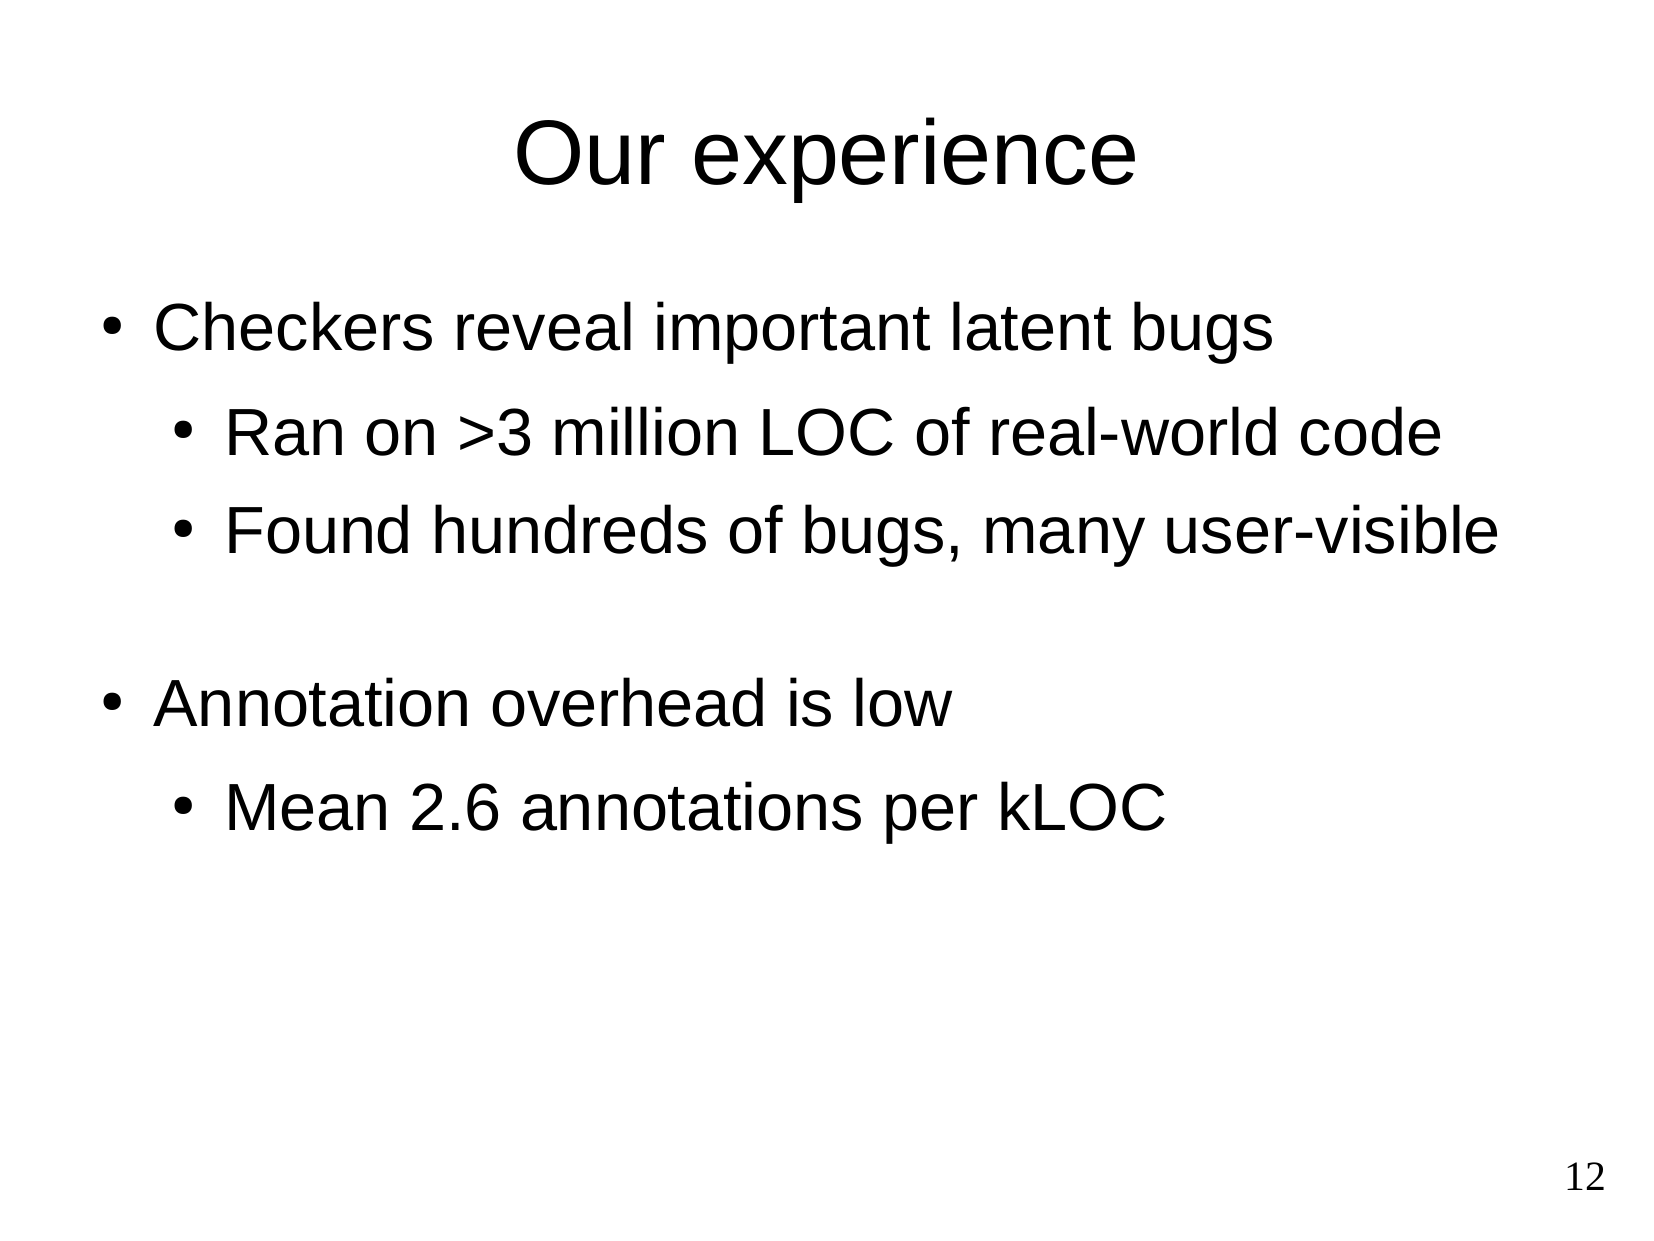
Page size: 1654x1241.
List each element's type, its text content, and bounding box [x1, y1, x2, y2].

list Checkers reveal important latent bugs Ran on >3 million LOC of real-world code Found hundreds of bugs, many user-visible Annotation overhead is low Mean 2.6 annotations per kLOC [82, 290, 1571, 1094]
title Our experience [82, 56, 1571, 250]
